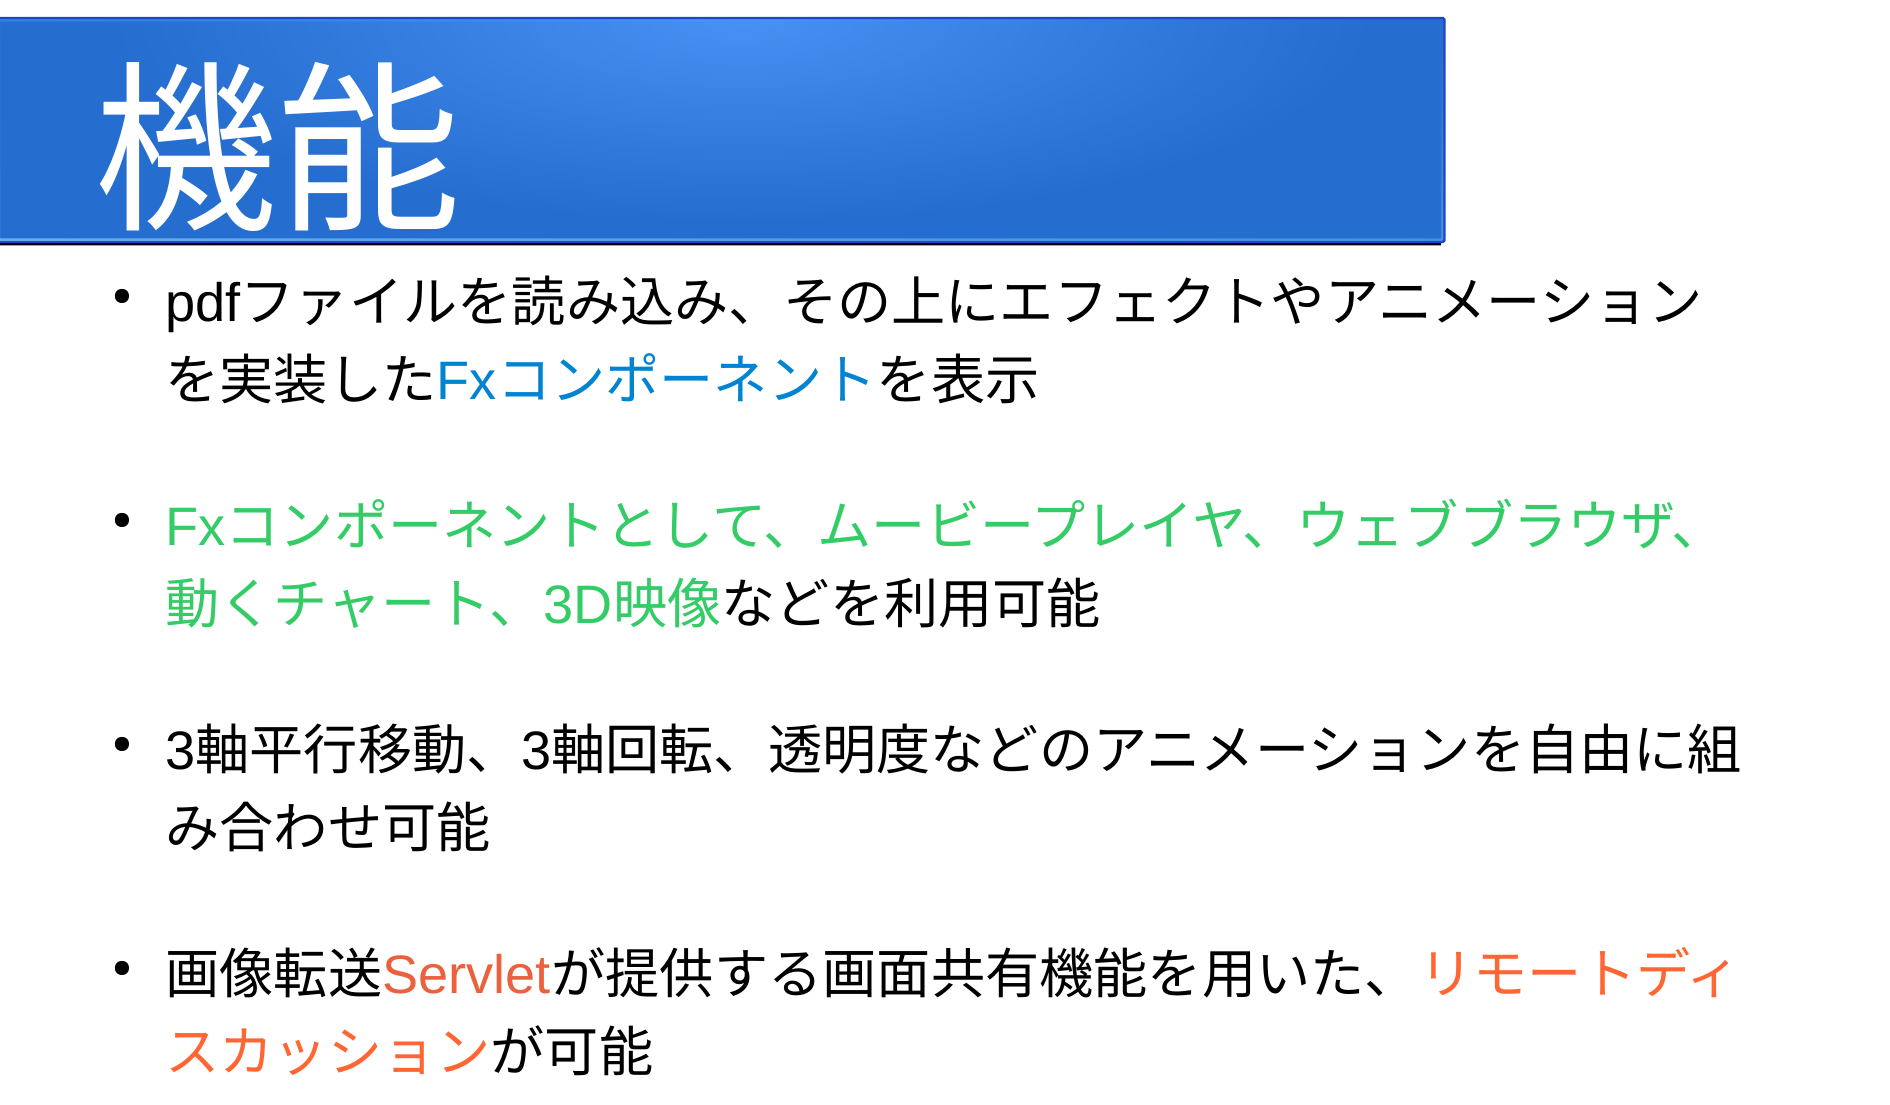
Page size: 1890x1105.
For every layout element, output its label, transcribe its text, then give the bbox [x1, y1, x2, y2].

list pdfファイルを読み込み、その上にエフェクトやアニメーションを実装したFxコンポーネントを表示 Fxコンポーネントとして、ムービープレイヤ、ウェブブラウザ、動くチャート、3D映像などを利用可能 3軸平行移動、3軸回転、透明度などのアニメーションを自由に組み合わせ可能 画像転送Servletが提供する画面共有機能を用いた、リモートディスカッションが可能 [94, 258, 1758, 1021]
title 機能 [94, 15, 1429, 257]
